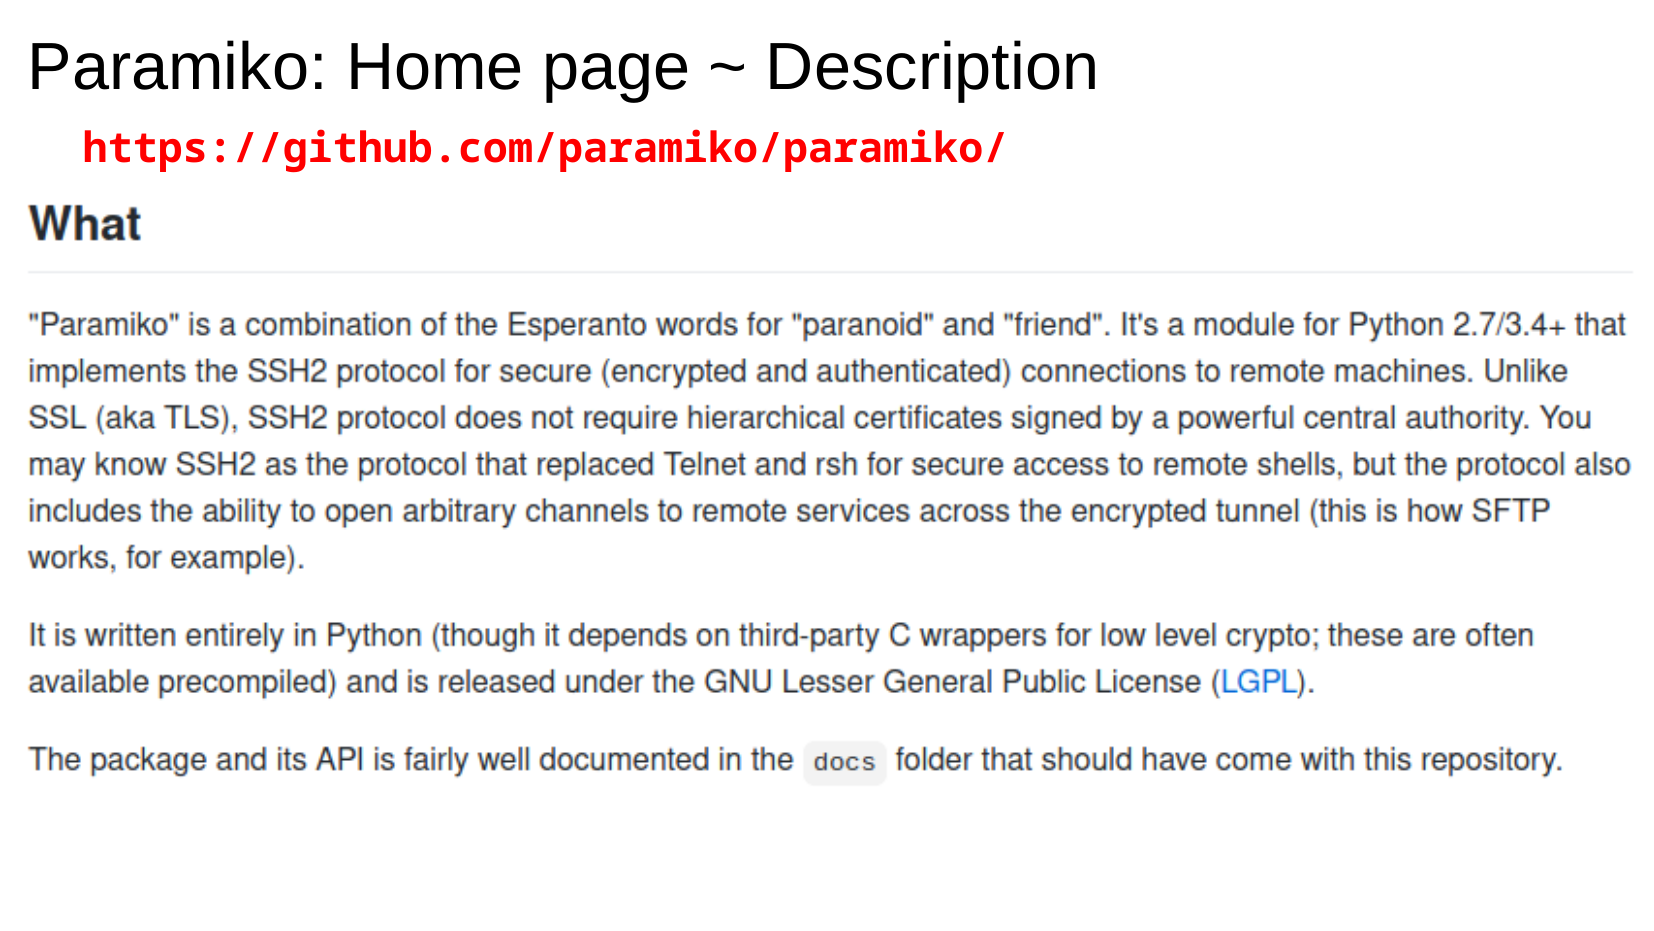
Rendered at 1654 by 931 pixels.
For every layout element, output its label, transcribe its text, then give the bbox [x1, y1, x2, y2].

title Paramiko: Home page ~ Description [27, 28, 1619, 104]
subtitle https://github.com/paramiko/paramiko/ [82, 117, 1654, 657]
picture [17, 194, 1645, 792]
